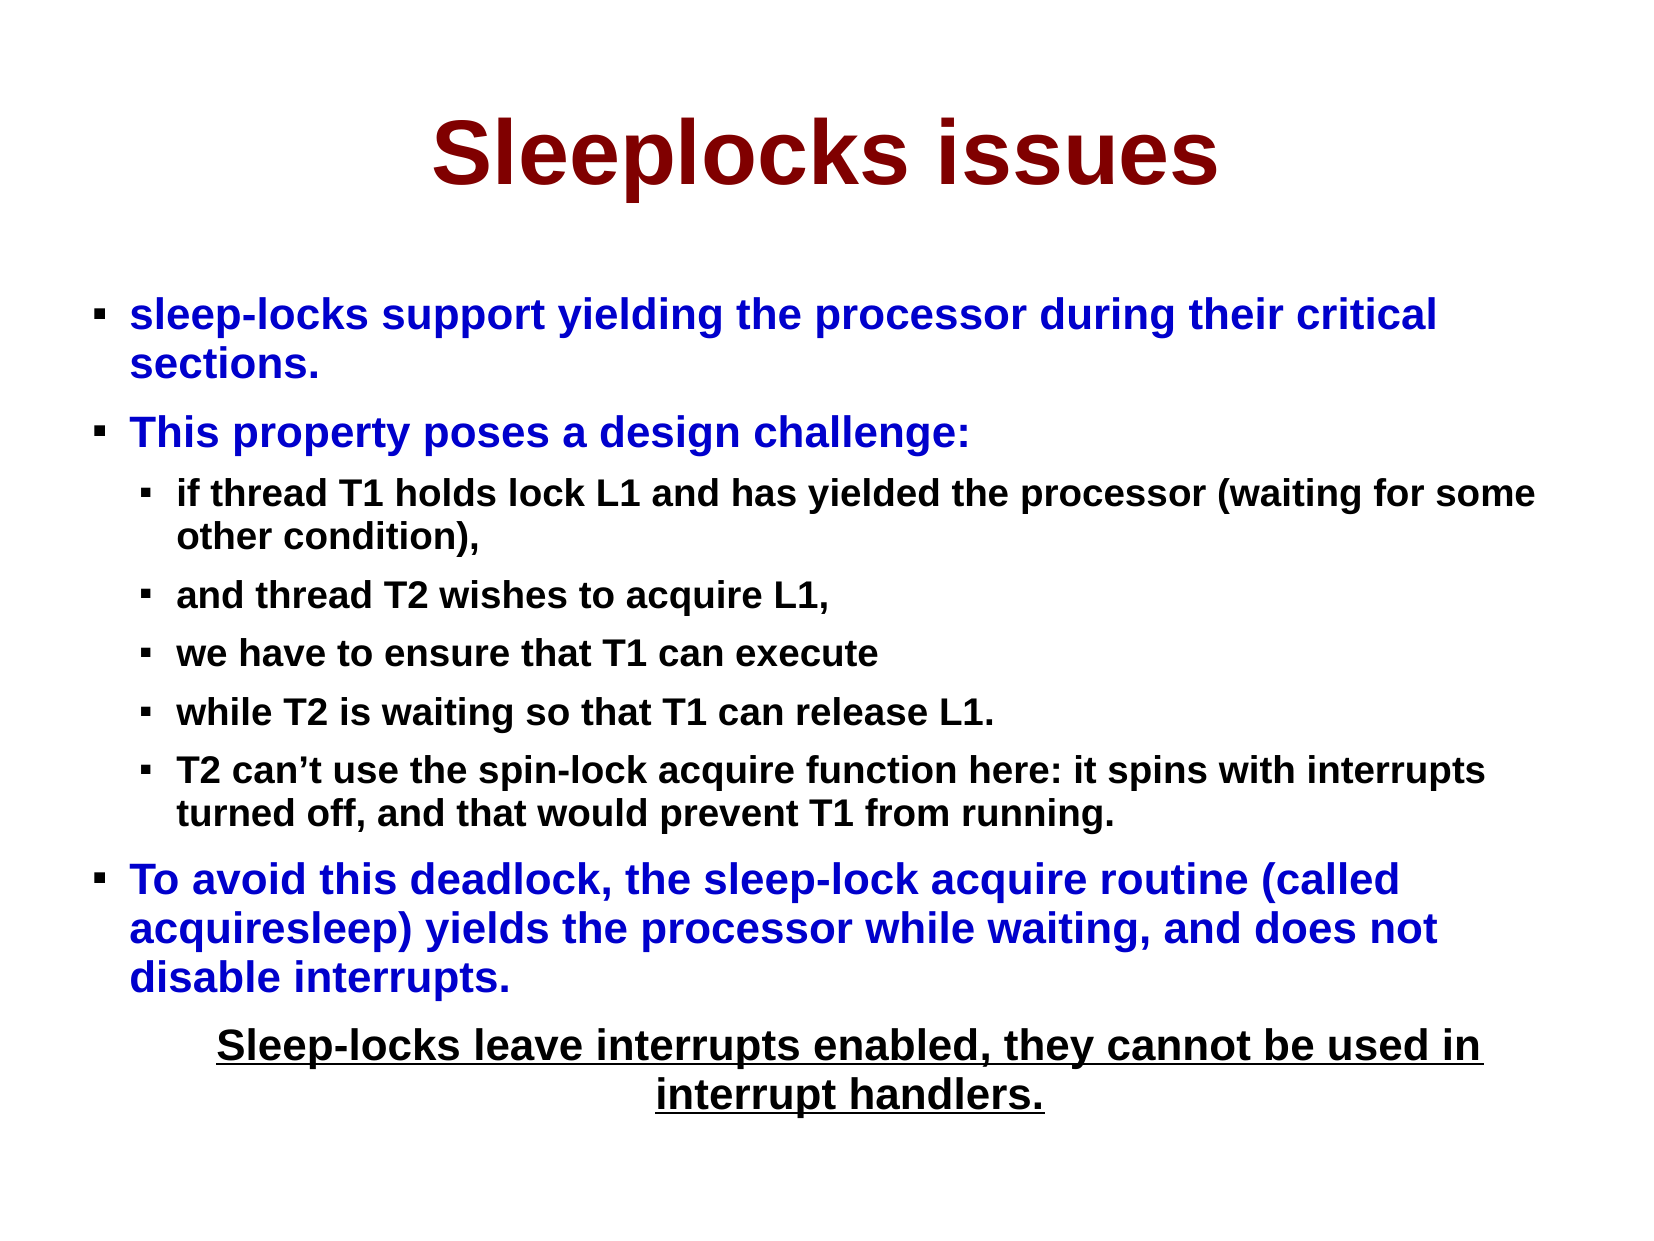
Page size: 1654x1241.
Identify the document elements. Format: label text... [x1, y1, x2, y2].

title Sleeplocks issues [82, 49, 1571, 257]
list sleep-locks support yielding the processor during their critical sections. This property poses a design challenge: if thread T1 holds lock L1 and has yielded the processor (waiting for some other condition), and thread T2 wishes to acquire L1, we have to ensure that T1 can execute while T2 is waiting so that T1 can release L1. T2 can’t use the spin-lock acquire function here: it spins with interrupts turned off, and that would prevent T1 from running. To avoid this deadlock, the sleep-lock acquire routine (called acquiresleep) yields the processor while waiting, and does not disable interrupts. Sleep-locks leave interrupts enabled, they cannot be used in interrupt handlers. [82, 290, 1571, 1122]
